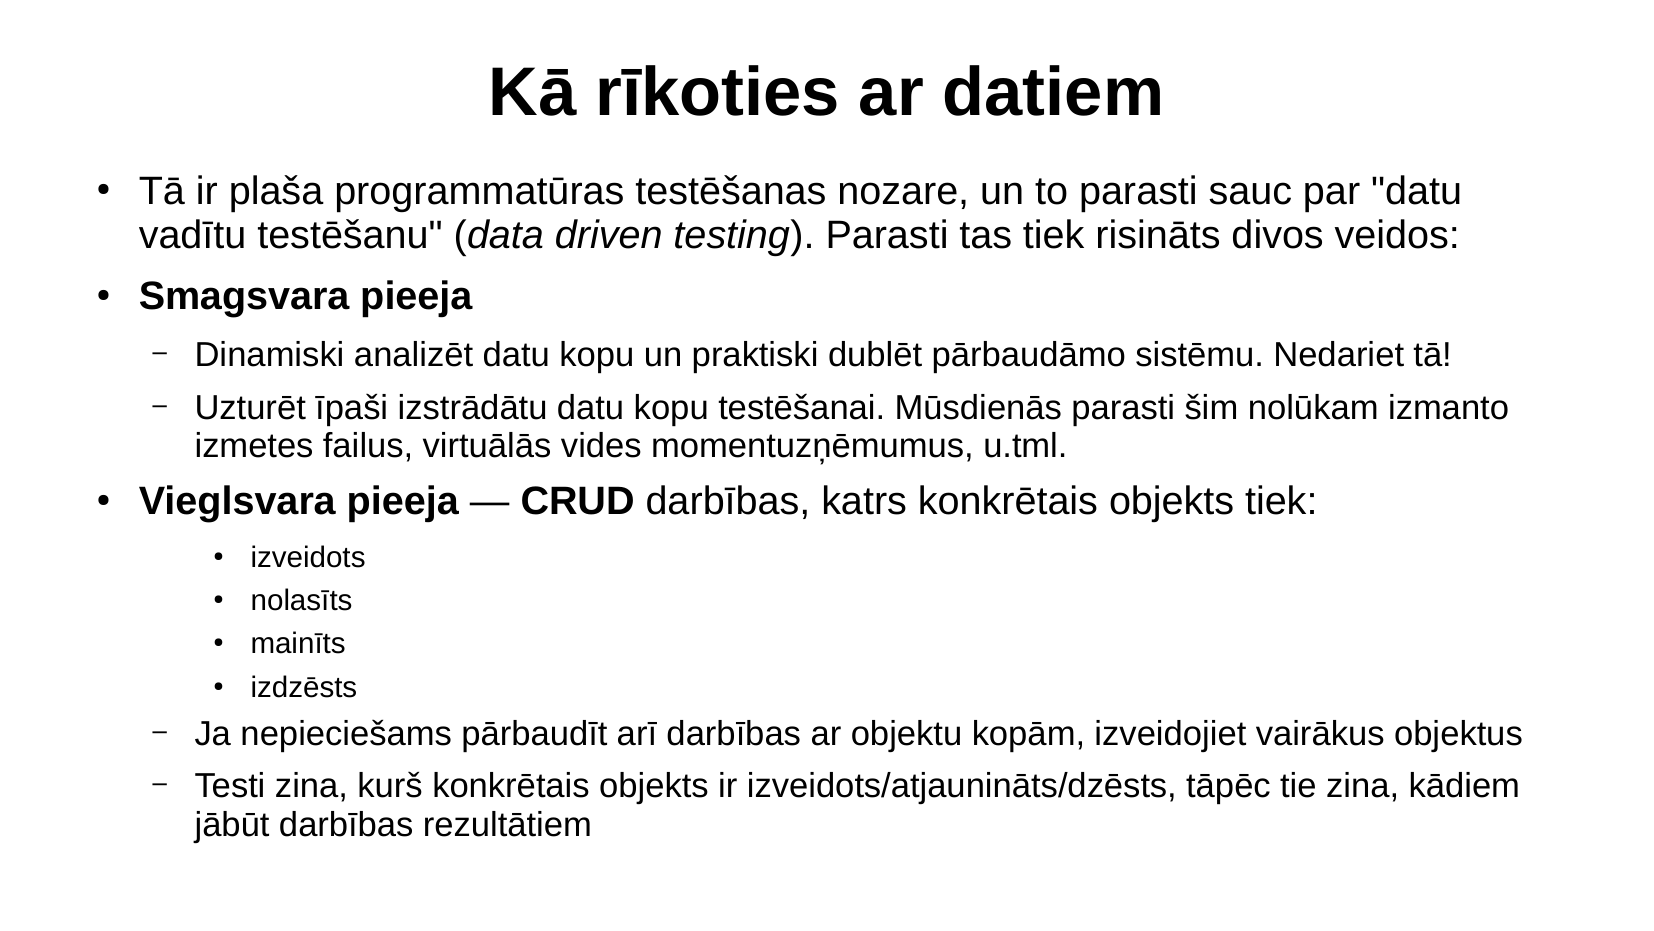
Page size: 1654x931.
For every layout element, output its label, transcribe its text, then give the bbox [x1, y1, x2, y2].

list Tā ir plaša programmatūras testēšanas nozare, un to parasti sauc par "datu vadītu testēšanu" (data driven testing). Parasti tas tiek risināts divos veidos: Smagsvara pieeja Dinamiski analizēt datu kopu un praktiski dublēt pārbaudāmo sistēmu. Nedariet tā! Uzturēt īpaši izstrādātu datu kopu testēšanai. Mūsdienās parasti šim nolūkam izmanto izmetes failus, virtuālās vides momentuzņēmumus, u.tml. Vieglsvara pieeja — CRUD darbības, katrs konkrētais objekts tiek: izveidots nolasīts mainīts izdzēsts Ja nepieciešams pārbaudīt arī darbības ar objektu kopām, izveidojiet vairākus objektus Testi zina, kurš konkrētais objekts ir izveidots/atjaunināts/dzēsts, tāpēc tie zina, kādiem jābūt darbības rezultātiem [82, 168, 1538, 889]
title Kā rīkoties ar datiem [82, 37, 1571, 147]
